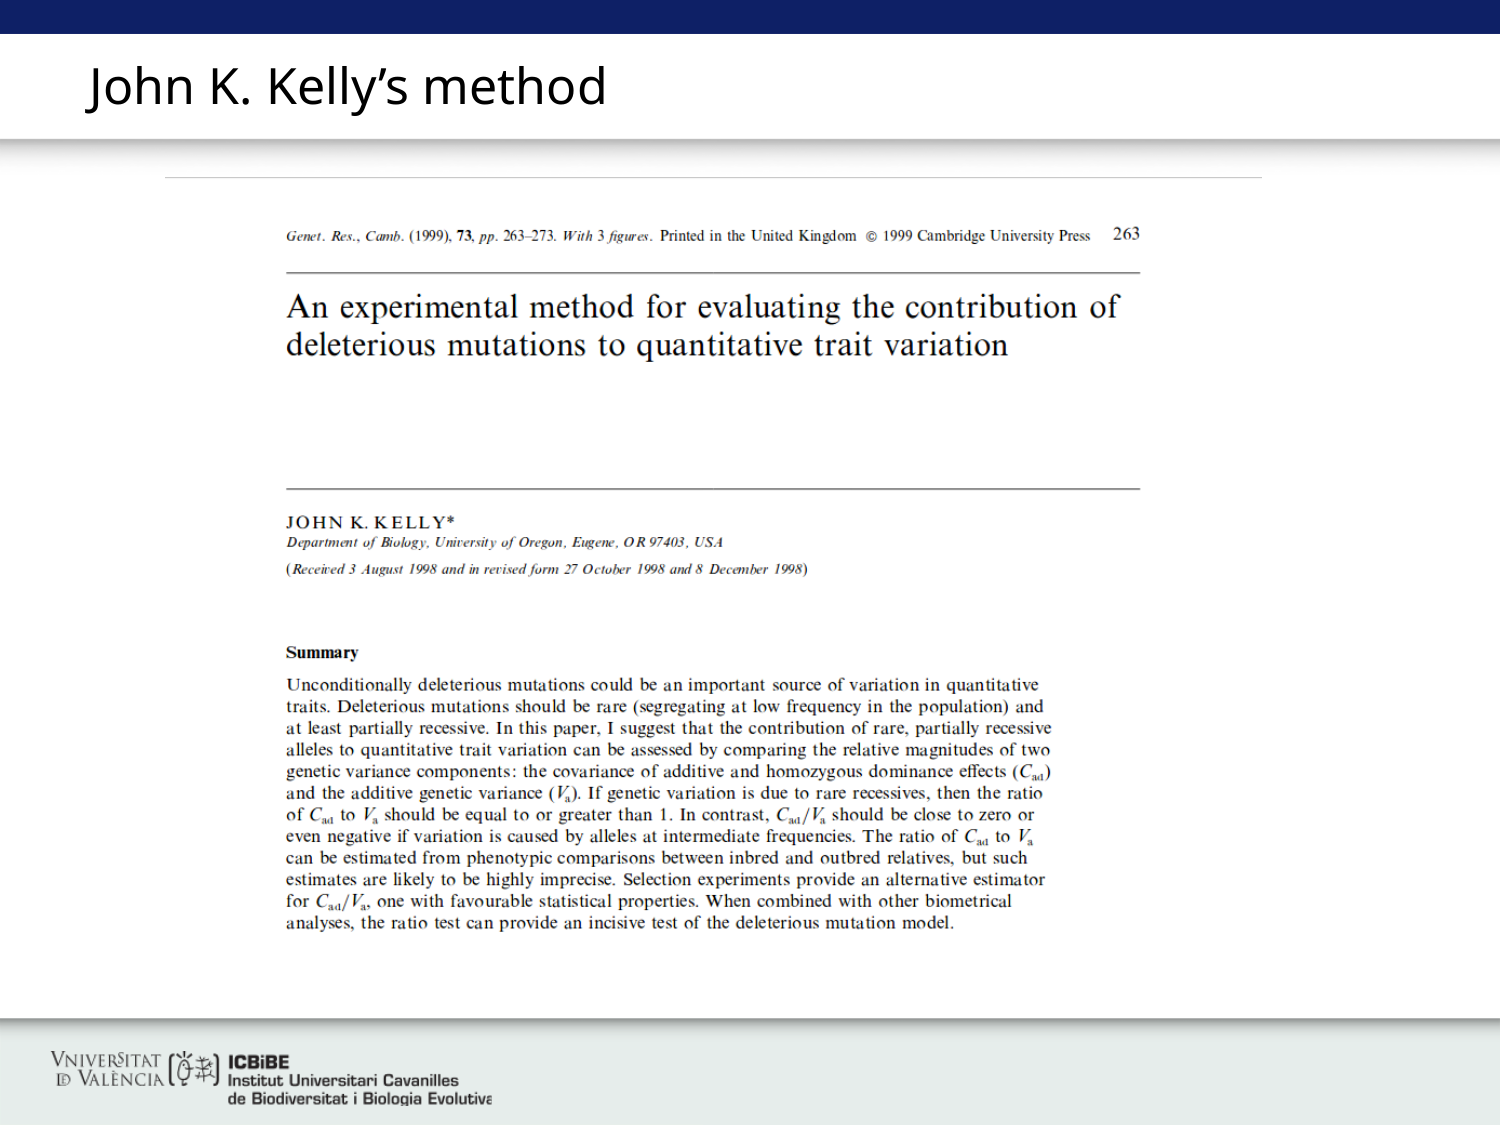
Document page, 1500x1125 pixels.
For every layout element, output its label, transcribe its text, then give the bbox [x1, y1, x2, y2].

picture [0, 0, 1500, 948]
list John K. Kelly’s method [75, 47, 922, 110]
picture [0, 1018, 1500, 1125]
